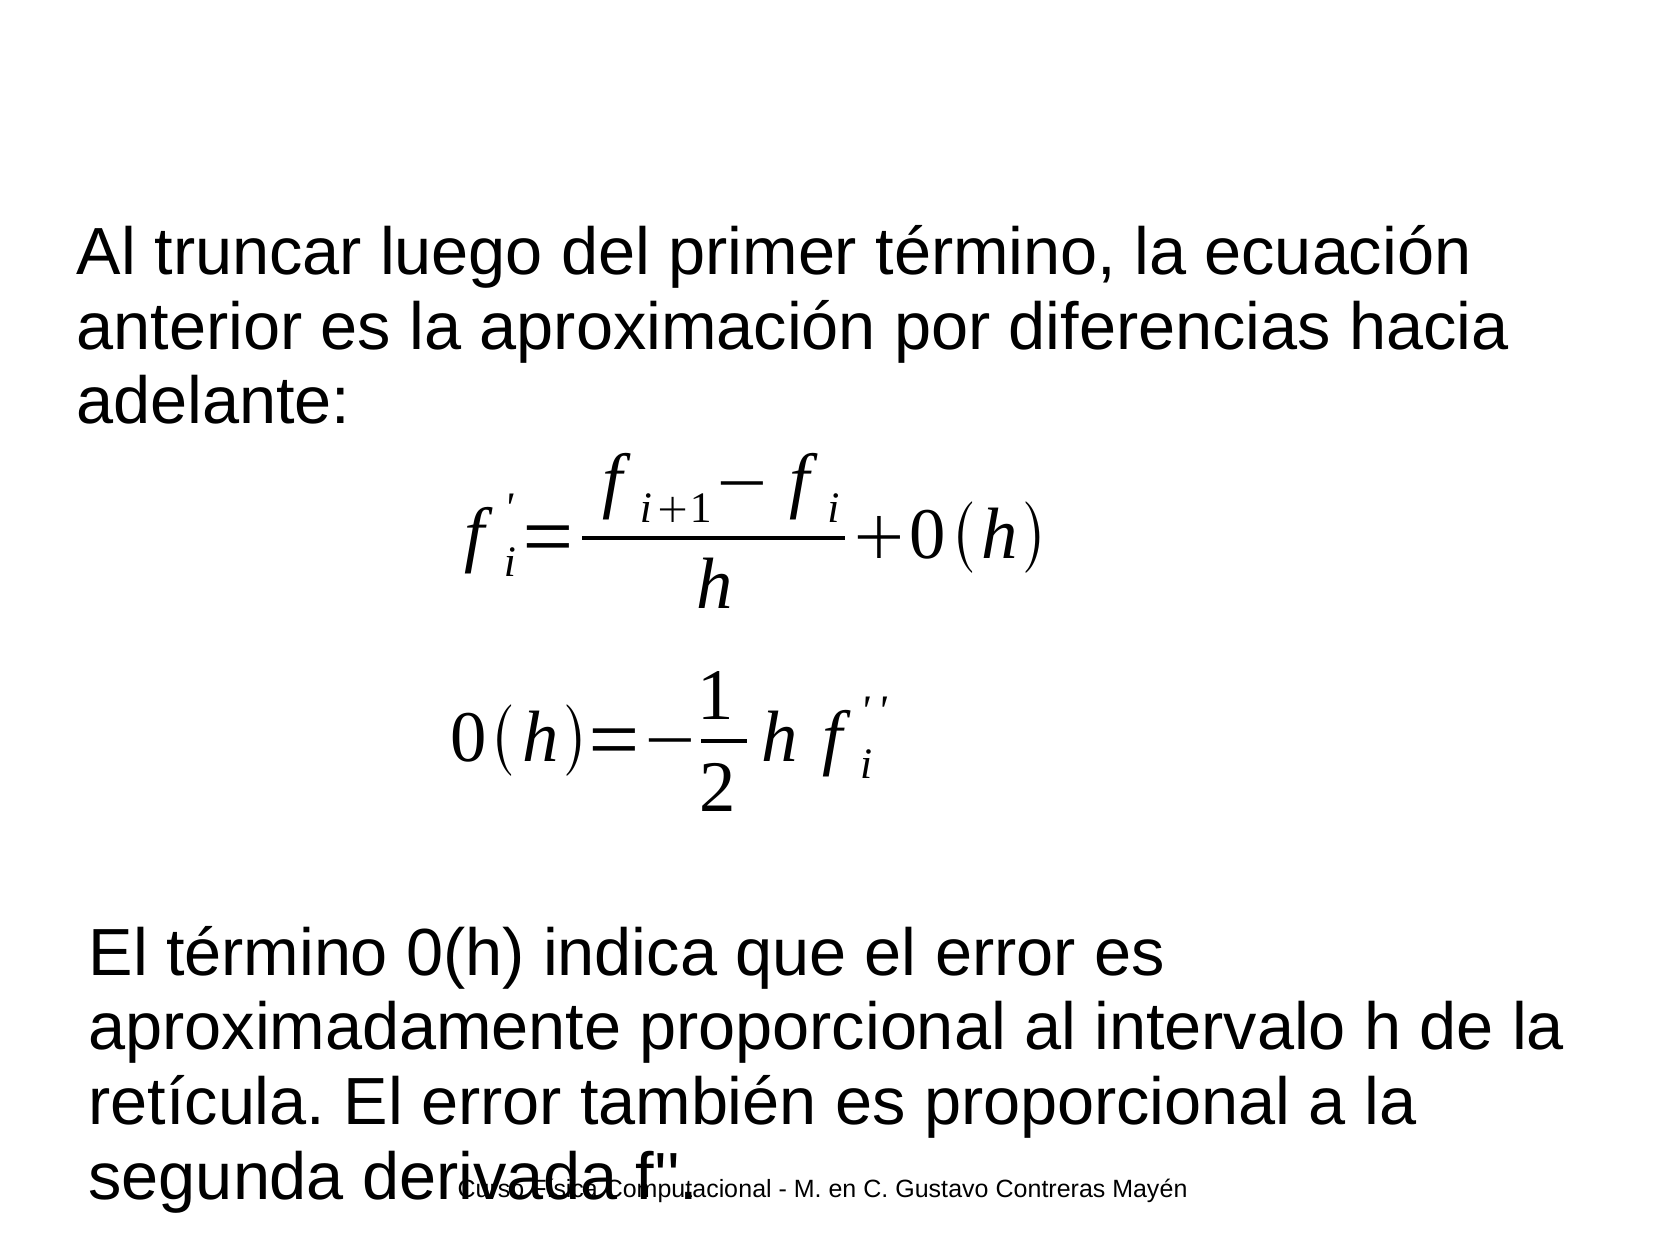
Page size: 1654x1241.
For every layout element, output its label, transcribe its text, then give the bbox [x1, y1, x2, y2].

chart [442, 440, 1052, 827]
text_box El término 0(h) indica que el error es aproximadamente proporcional al intervalo h de la retícula. El error también es proporcional a la segunda derivada f''. [88, 914, 1577, 1214]
subtitle Al truncar luego del primer término, la ecuación anterior es la aproximación por diferencias hacia adelante: [76, 208, 1565, 443]
